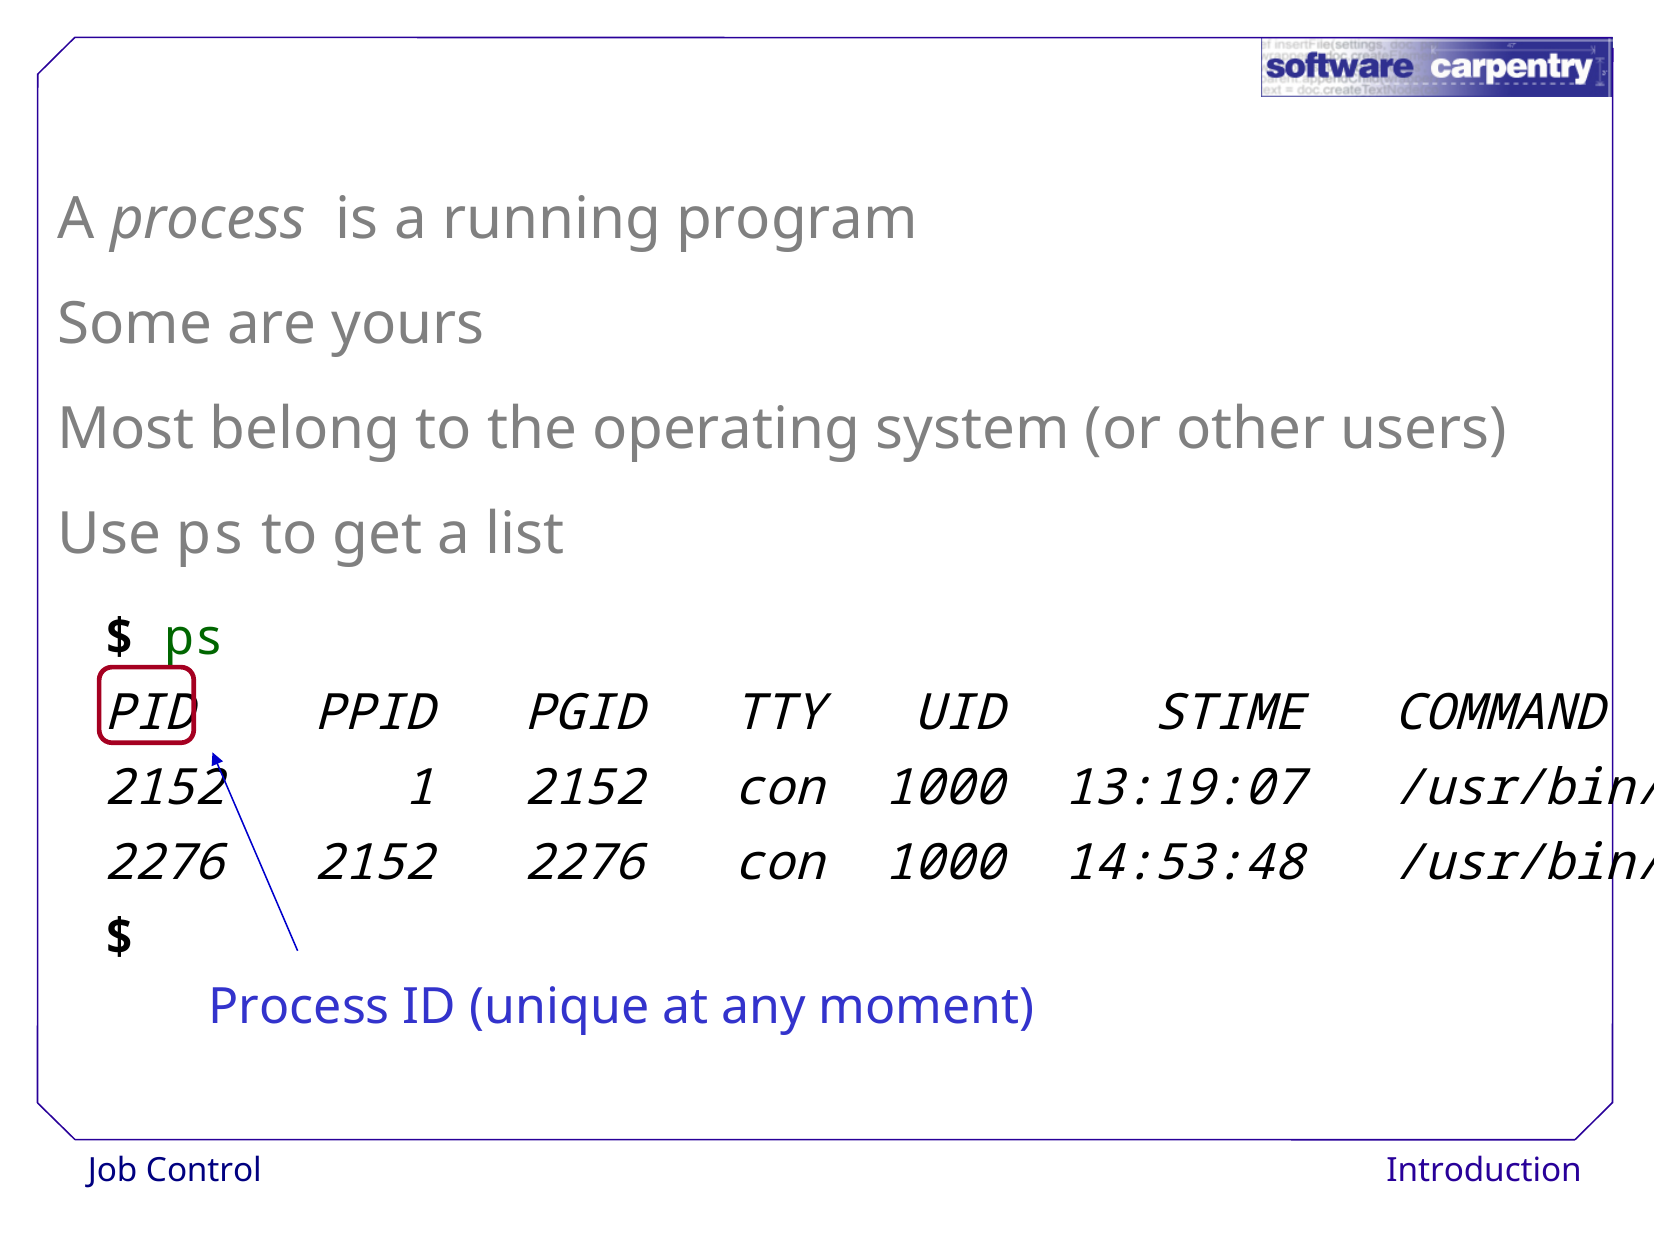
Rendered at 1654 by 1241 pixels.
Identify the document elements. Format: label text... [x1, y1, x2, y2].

text_box $ ps PID PPID PGID TTY UID STIME COMMAND 2152 1 2152 con 1000 13:19:07 /usr/bin/bash 2276 2152 2276 con 1000 14:53:48 /usr/bin/ps $ [89, 582, 1512, 980]
picture [1261, 39, 1613, 97]
text_box A process is a running program Some are yours Most belong to the operating system (or other users) Use ps to get a list [42, 137, 1654, 574]
text_box Process ID (unique at any moment) [193, 950, 1026, 1055]
